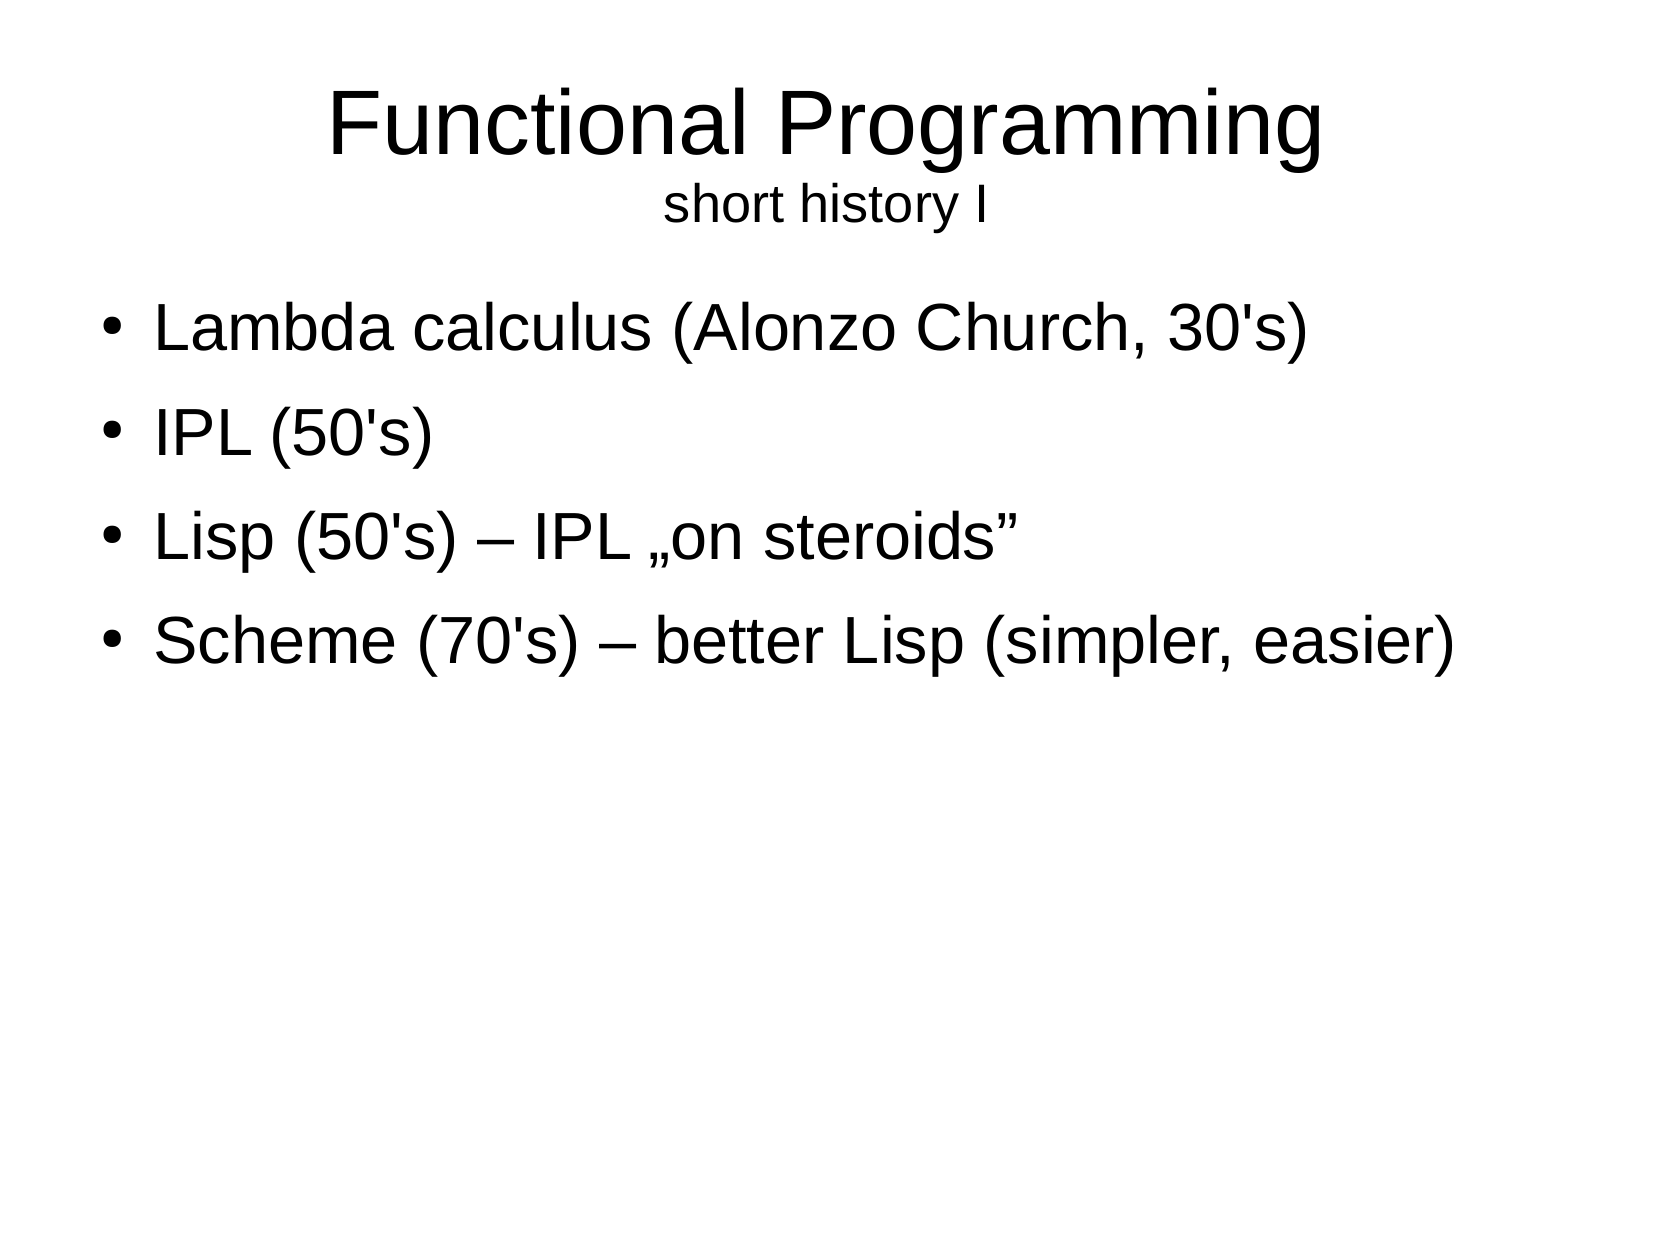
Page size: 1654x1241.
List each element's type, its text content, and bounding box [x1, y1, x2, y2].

title Functional Programming short history I [82, 49, 1571, 257]
list Lambda calculus (Alonzo Church, 30's) IPL (50's) Lisp (50's) – IPL „on steroids” Scheme (70's) – better Lisp (simpler, easier) [82, 290, 1560, 1010]
